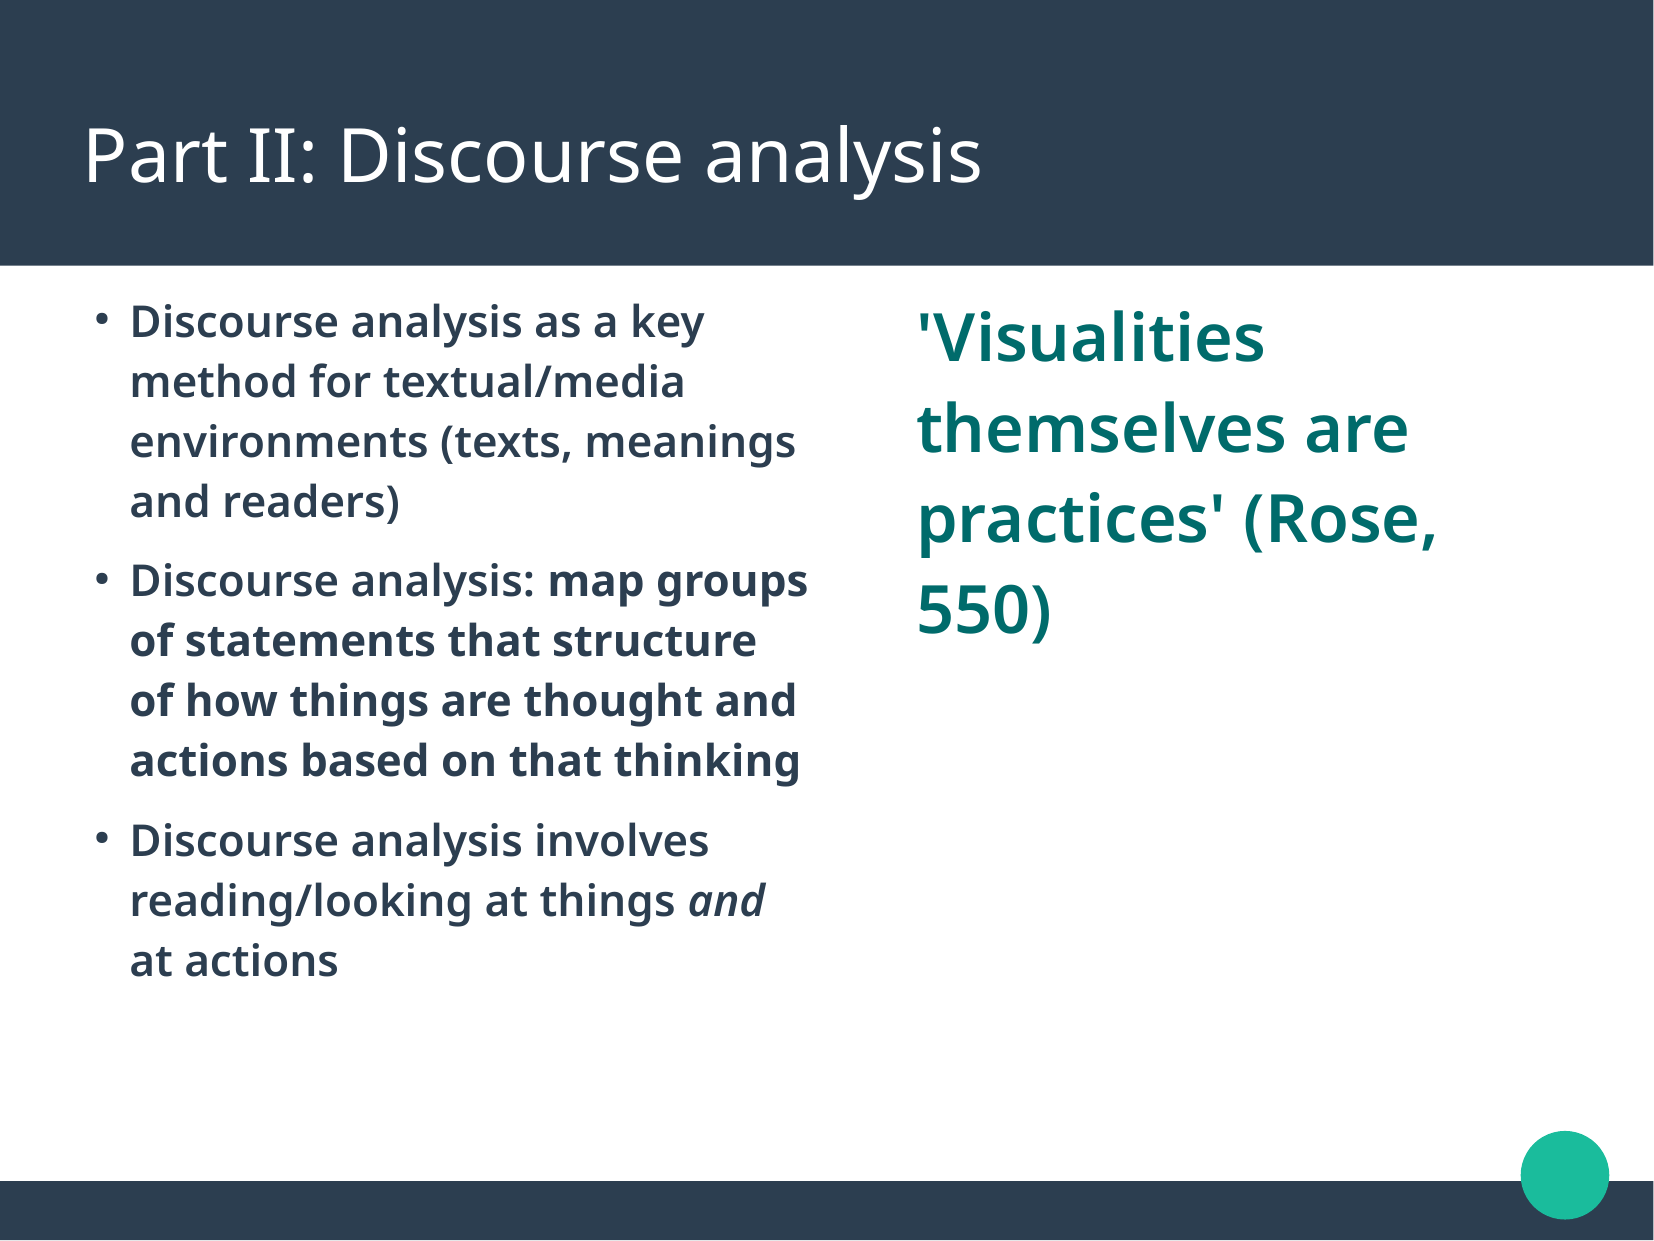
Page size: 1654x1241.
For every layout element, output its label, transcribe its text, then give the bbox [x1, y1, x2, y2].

list 'Visualities themselves are practices' (Rose, 550) [845, 290, 1572, 1010]
list Discourse analysis as a key method for textual/media environments (texts, meanings and readers) Discourse analysis: map groups of statements that structure of how things are thought and actions based on that thinking Discourse analysis involves reading/looking at things and at actions [82, 290, 809, 1010]
title Part II: Discourse analysis [82, 49, 1571, 257]
